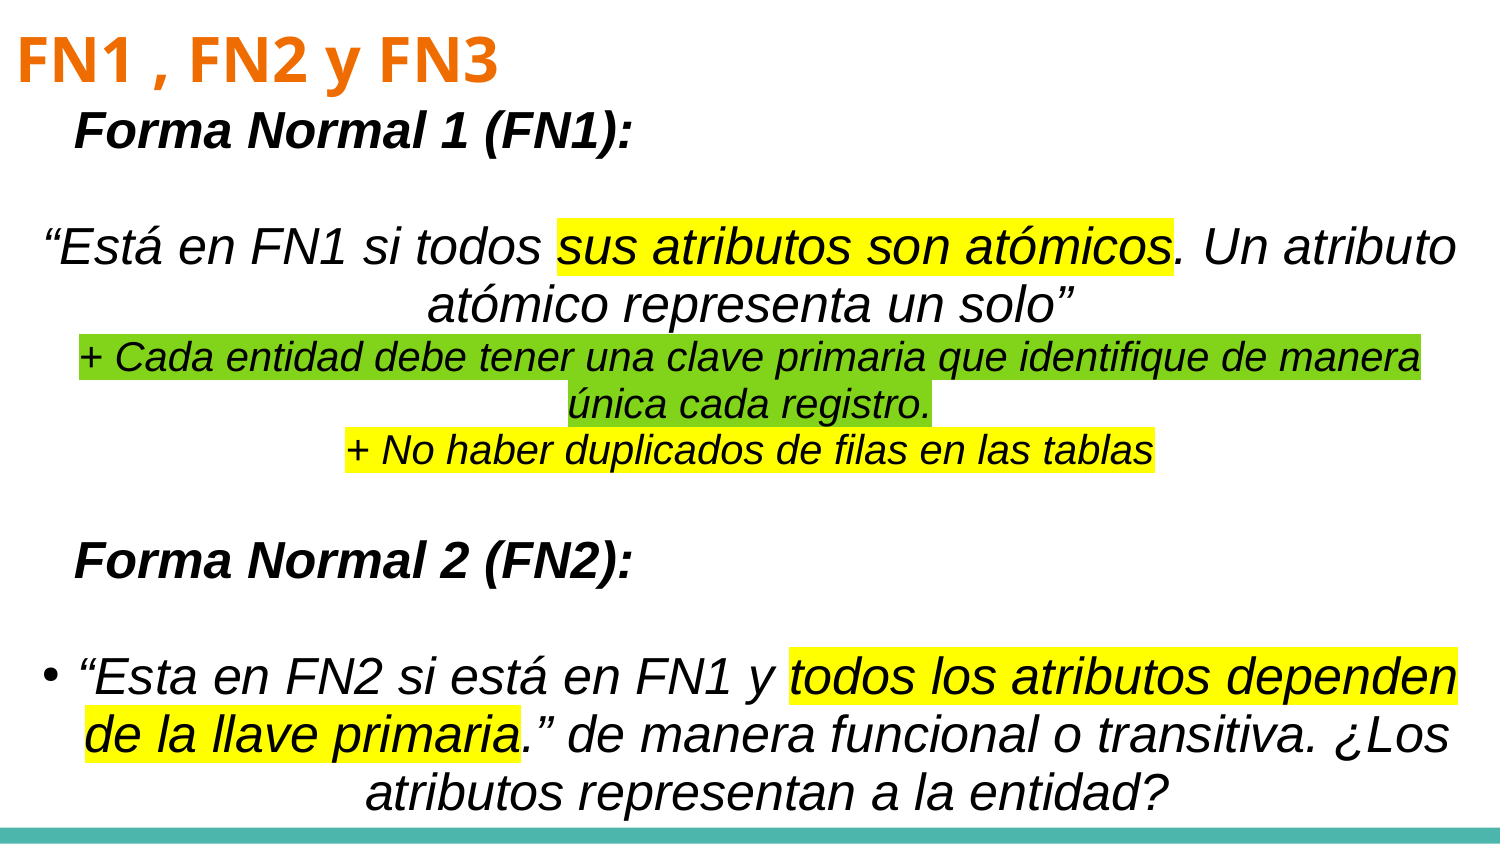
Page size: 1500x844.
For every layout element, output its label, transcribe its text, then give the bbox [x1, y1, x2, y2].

text_box Forma Normal 1 (FN1): “Está en FN1 si todos sus atributos son atómicos. Un atributo atómico representa un solo” + Cada entidad debe tener una clave primaria que identifique de manera única cada registro. + No haber duplicados de filas en las tablas Forma Normal 2 (FN2): “Esta en FN2 si está en FN1 y todos los atributos dependen de la llave primaria.” de manera funcional o transitiva. ¿Los atributos representan a la entidad? [23, 94, 1477, 829]
title FN1 , FN2 y FN3 [0, 0, 1398, 116]
